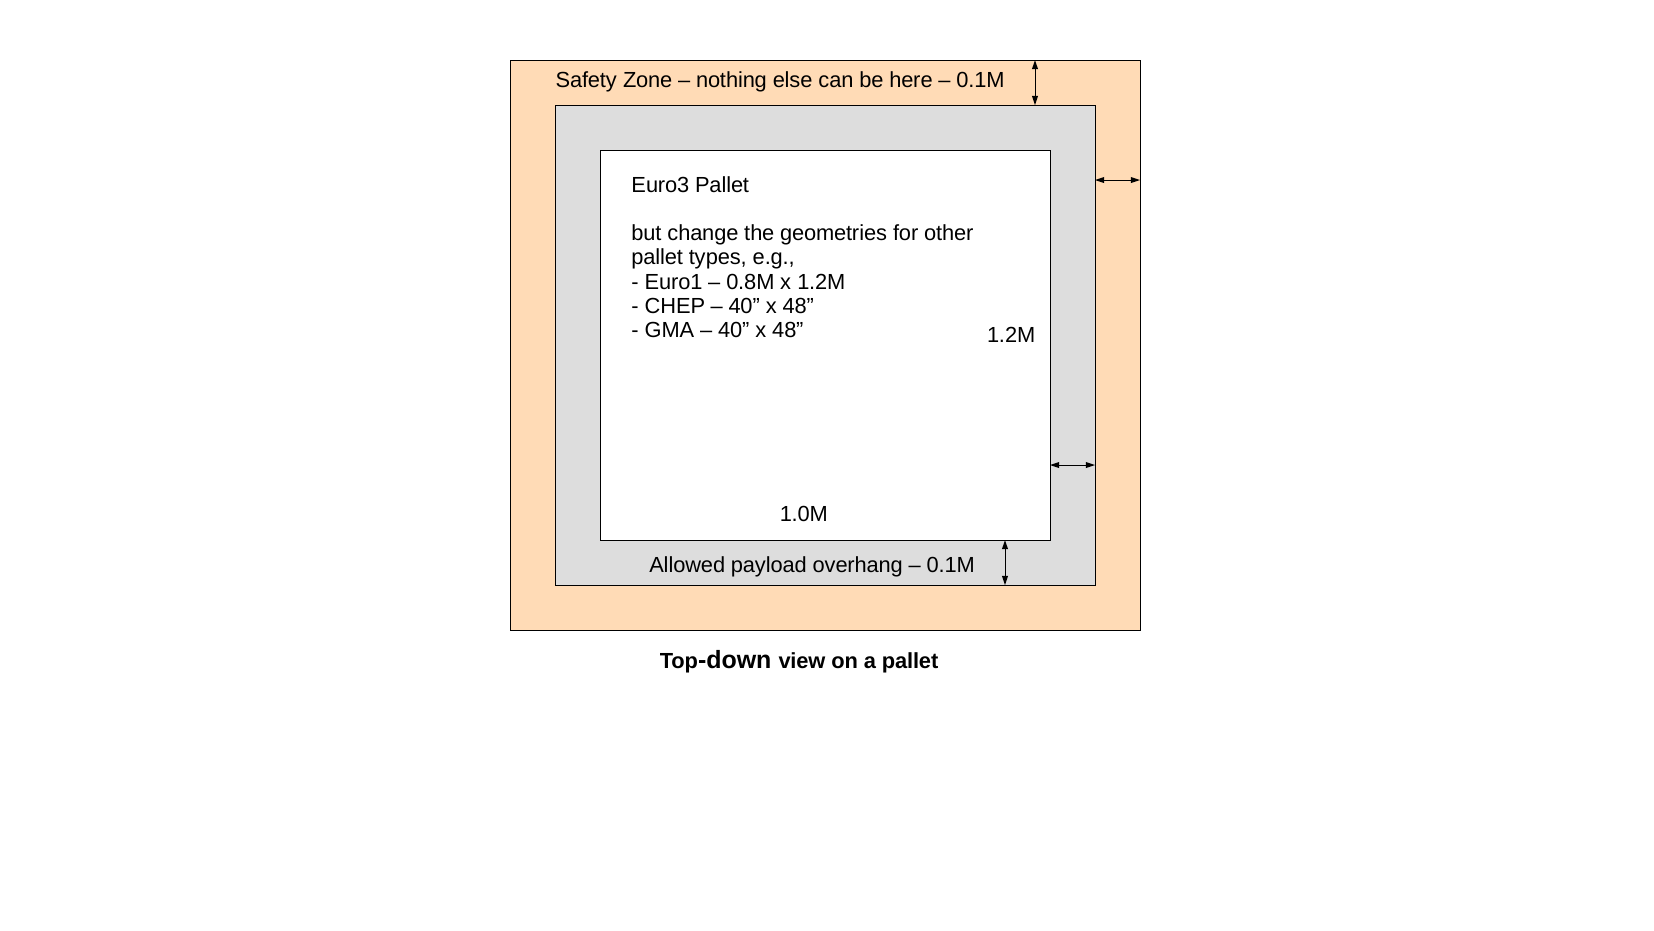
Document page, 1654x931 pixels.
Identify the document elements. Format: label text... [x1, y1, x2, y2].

text_box 1.0M [765, 494, 843, 534]
text_box Top-down view on a pallet [645, 637, 976, 706]
text_box 1.2M [972, 315, 1051, 355]
text_box [510, 60, 1141, 631]
text_box Euro3 Pallet but change the geometries for other pallet types, e.g., - Euro1 – 0.8M x 1.2M - CHEP – 40” x 48” - GMA – 40” x 48” [616, 165, 1021, 350]
text_box Safety Zone – nothing else can be here – 0.1M [540, 60, 1021, 100]
text_box Allowed payload overhang – 0.1M [634, 545, 991, 586]
